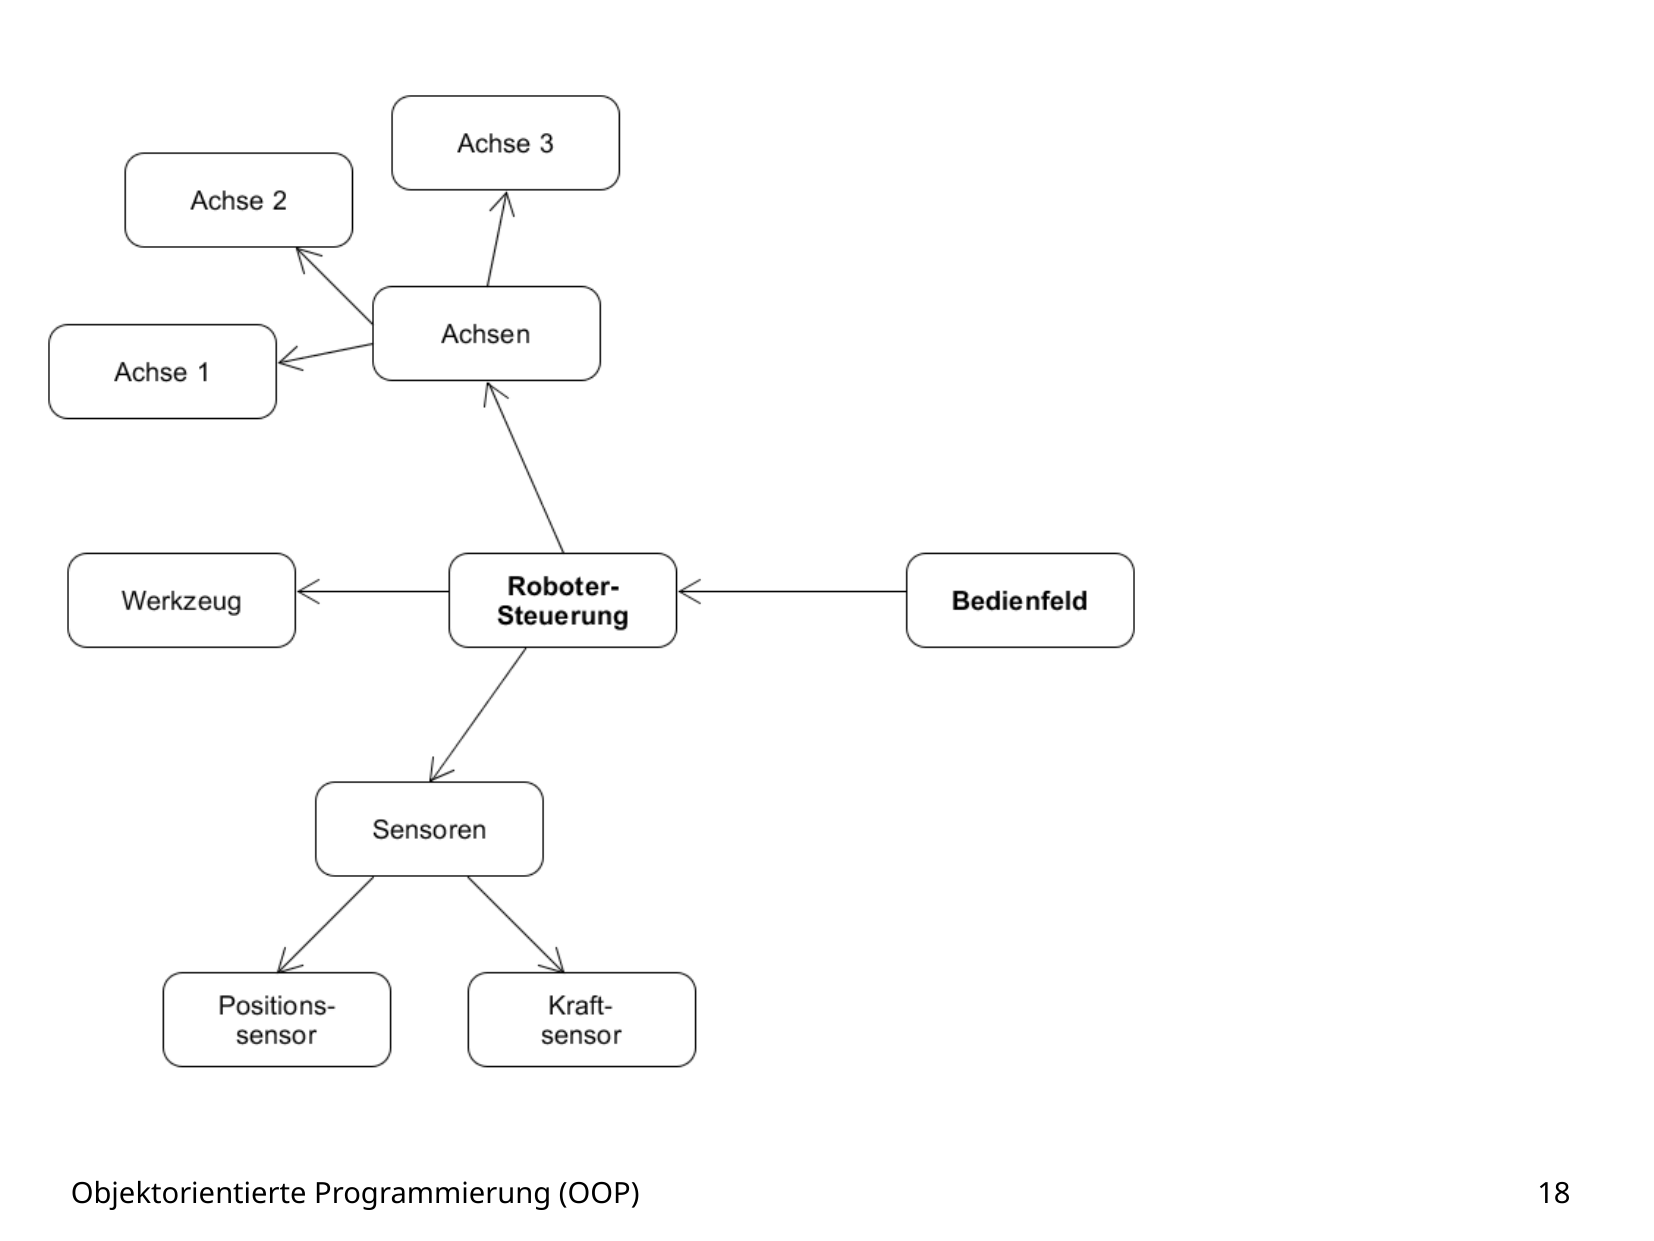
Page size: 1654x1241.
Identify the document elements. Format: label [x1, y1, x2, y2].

picture [47, 94, 1613, 1069]
